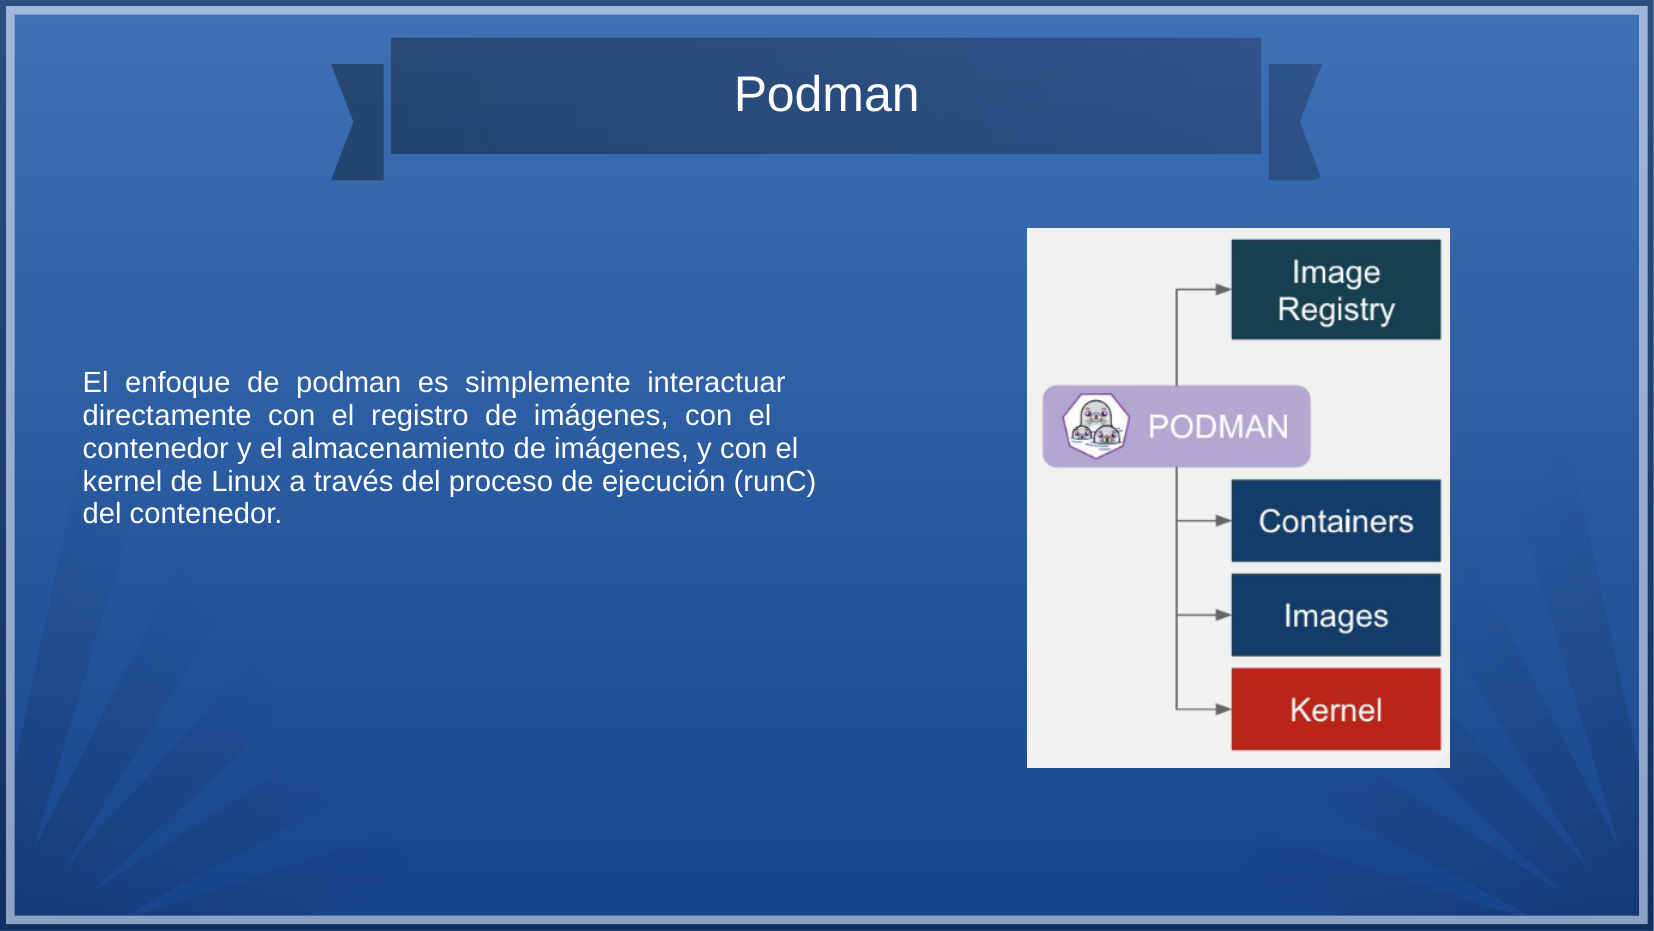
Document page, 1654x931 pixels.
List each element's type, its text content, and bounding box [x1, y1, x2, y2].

title Podman [389, 35, 1264, 154]
list El enfoque de podman es simplemente interactuar directamente con el registro de imágenes, con el contenedor y el almacenamiento de imágenes, y con el kernel de Linux a través del proceso de ejecución (runC) del contenedor. [82, 366, 863, 789]
picture [1027, 228, 1450, 768]
